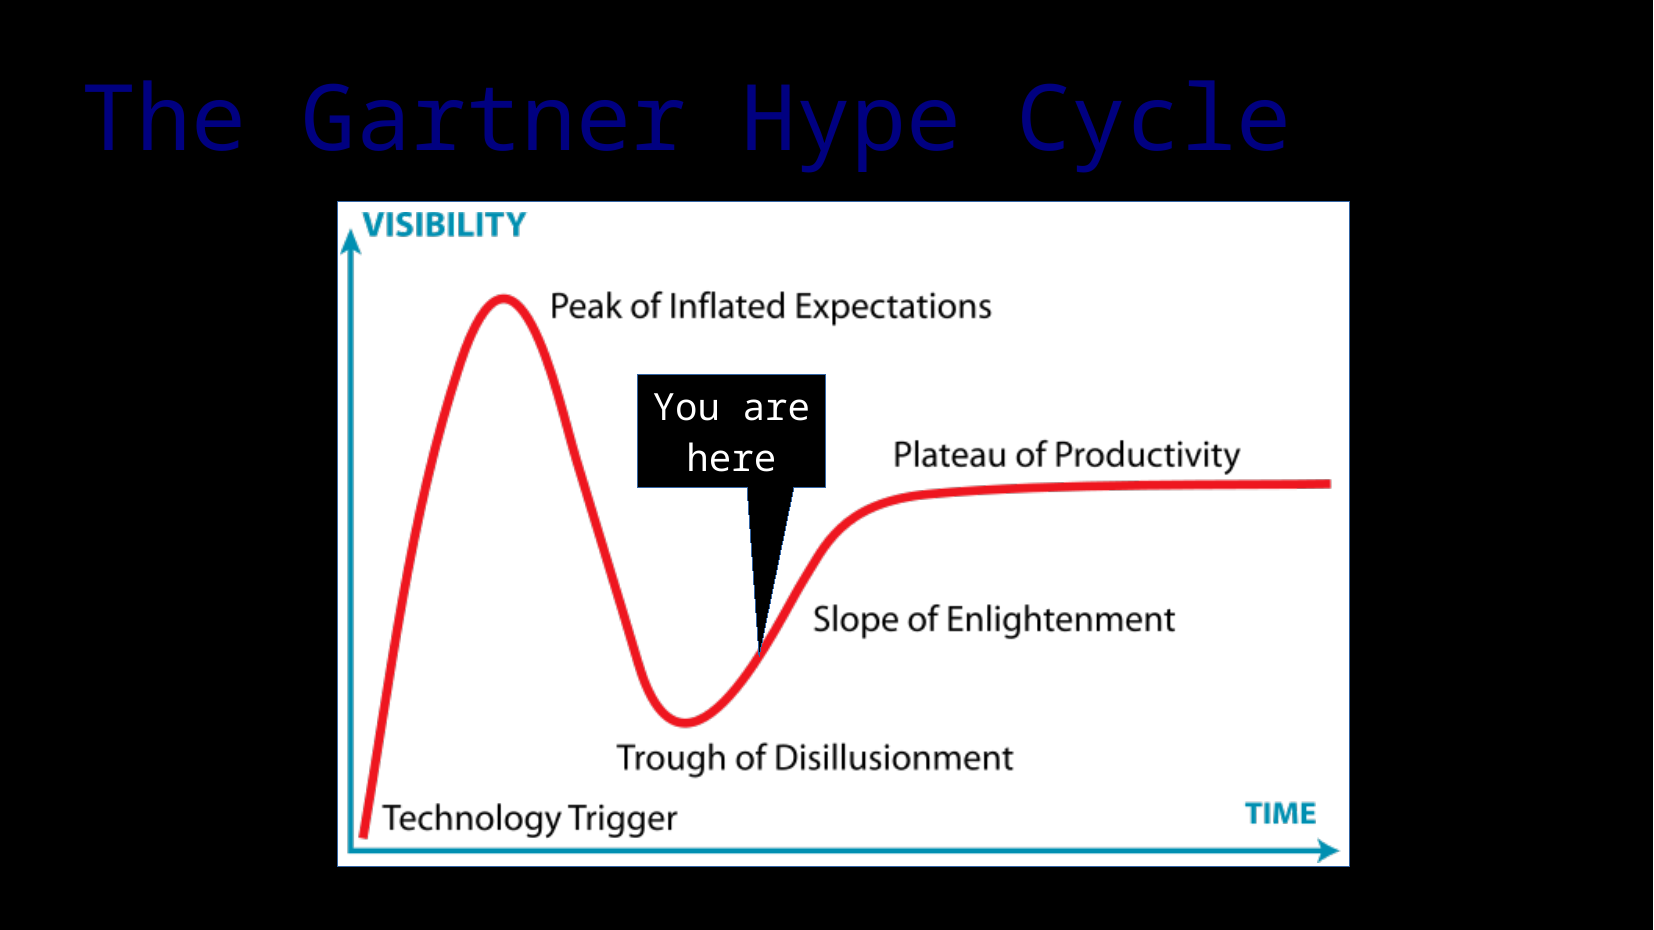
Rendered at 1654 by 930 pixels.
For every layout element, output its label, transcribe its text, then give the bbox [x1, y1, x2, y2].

text_box t [337, 201, 1350, 867]
title The Gartner Hype Cycle [81, 37, 1569, 193]
text_box You are here [637, 374, 826, 657]
picture [340, 212, 1341, 863]
